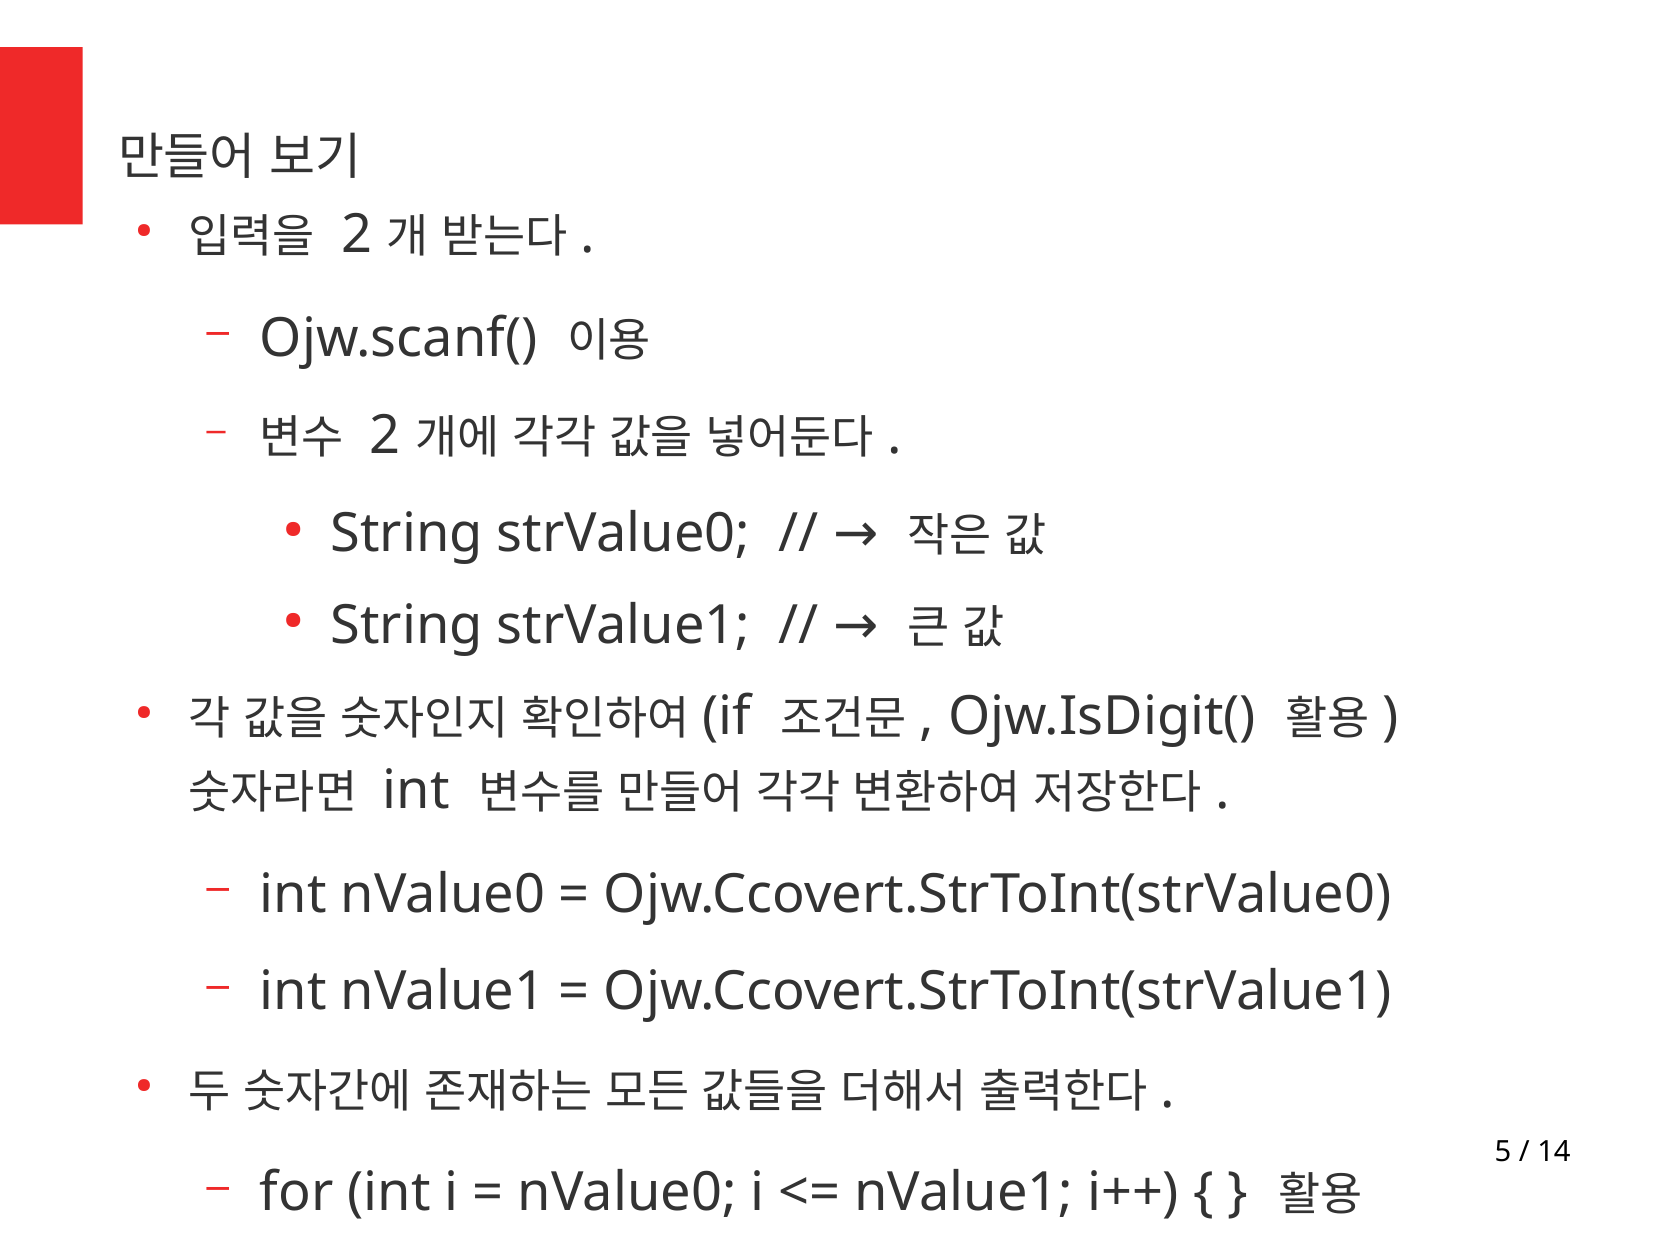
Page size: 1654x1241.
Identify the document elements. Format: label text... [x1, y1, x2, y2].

list 입력을 2개 받는다. Ojw.scanf() 이용 변수 2개에 각각 값을 넣어둔다. String strValue0; // → 작은 값 String strValue1; // → 큰 값 각 값을 숫자인지 확인하여(if 조건문, Ojw.IsDigit() 활용) 숫자라면 int 변수를 만들어 각각 변환하여 저장한다. int nValue0 = Ojw.Ccovert.StrToInt(strValue0) int nValue1 = Ojw.Ccovert.StrToInt(strValue1) 두 숫자간에 존재하는 모든 값들을 더해서 출력한다. for (int i = nValue0; i <= nValue1; i++) { } 활용 [118, 194, 1536, 915]
title 만들어 보기 [118, 49, 1571, 257]
